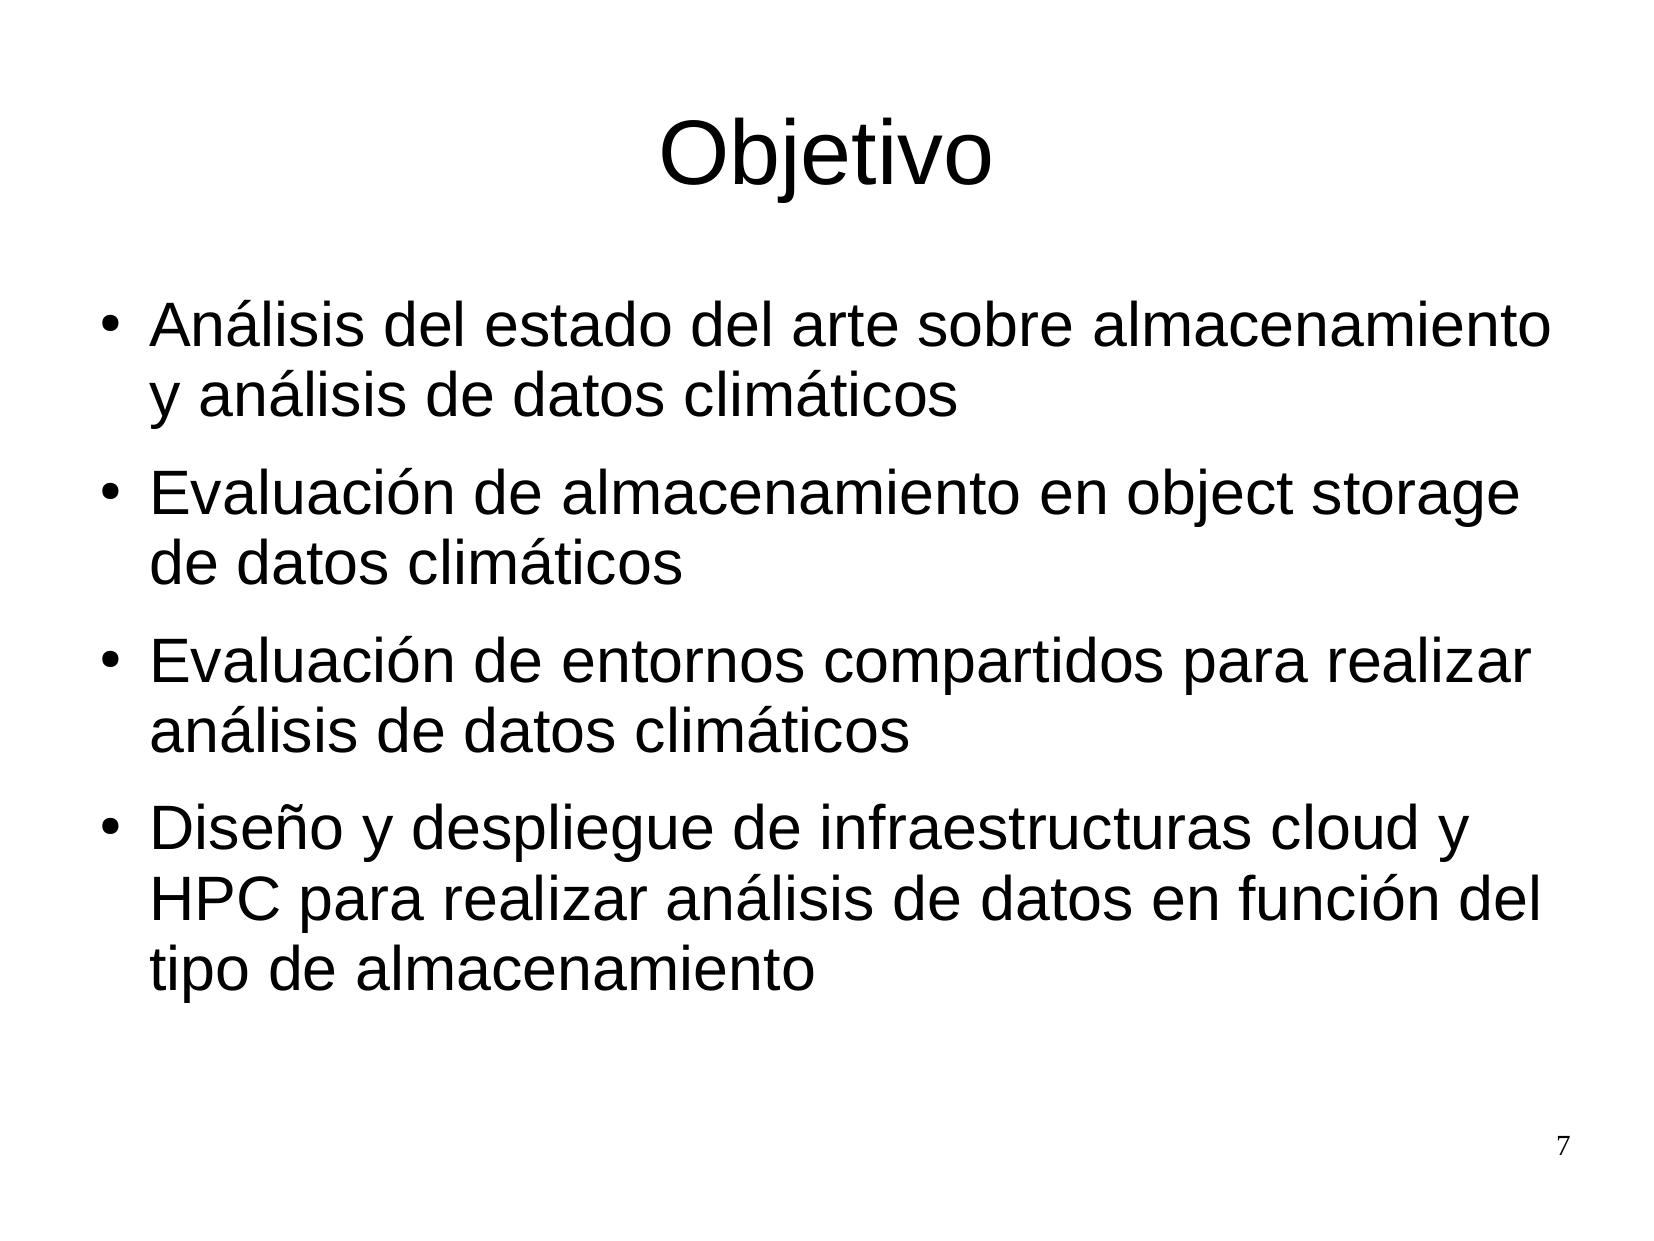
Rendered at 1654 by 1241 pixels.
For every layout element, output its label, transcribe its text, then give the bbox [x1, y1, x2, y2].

list Análisis del estado del arte sobre almacenamiento y análisis de datos climáticos Evaluación de almacenamiento en object storage de datos climáticos Evaluación de entornos compartidos para realizar análisis de datos climáticos Diseño y despliegue de infraestructuras cloud y HPC para realizar análisis de datos en función del tipo de almacenamiento [82, 290, 1571, 1010]
title Objetivo [82, 49, 1571, 257]
